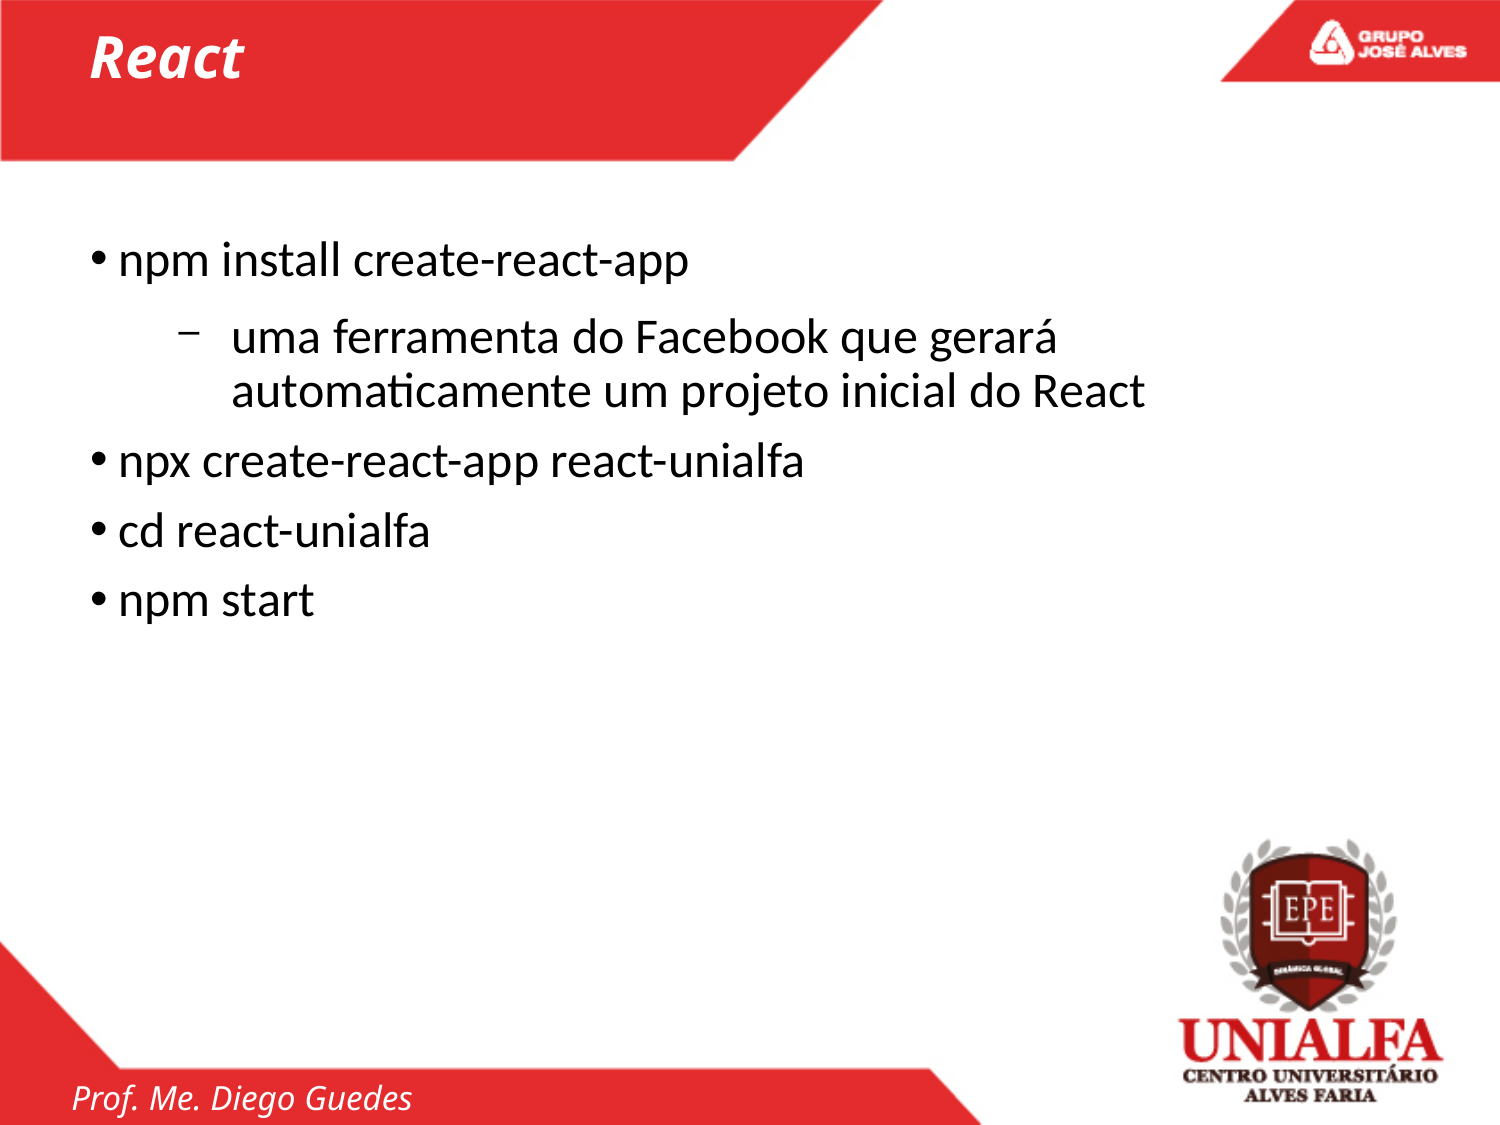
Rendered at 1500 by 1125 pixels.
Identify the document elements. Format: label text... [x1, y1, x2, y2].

text_box Prof. Me. Diego Guedes [56, 1070, 711, 1125]
list npm install create-react-app uma ferramenta do Facebook que gerará automaticamente um projeto inicial do React npx create-react-app react-unialfa cd react-unialfa npm start [75, 225, 1425, 933]
picture [0, 0, 1500, 1125]
text_box React [75, 12, 740, 98]
